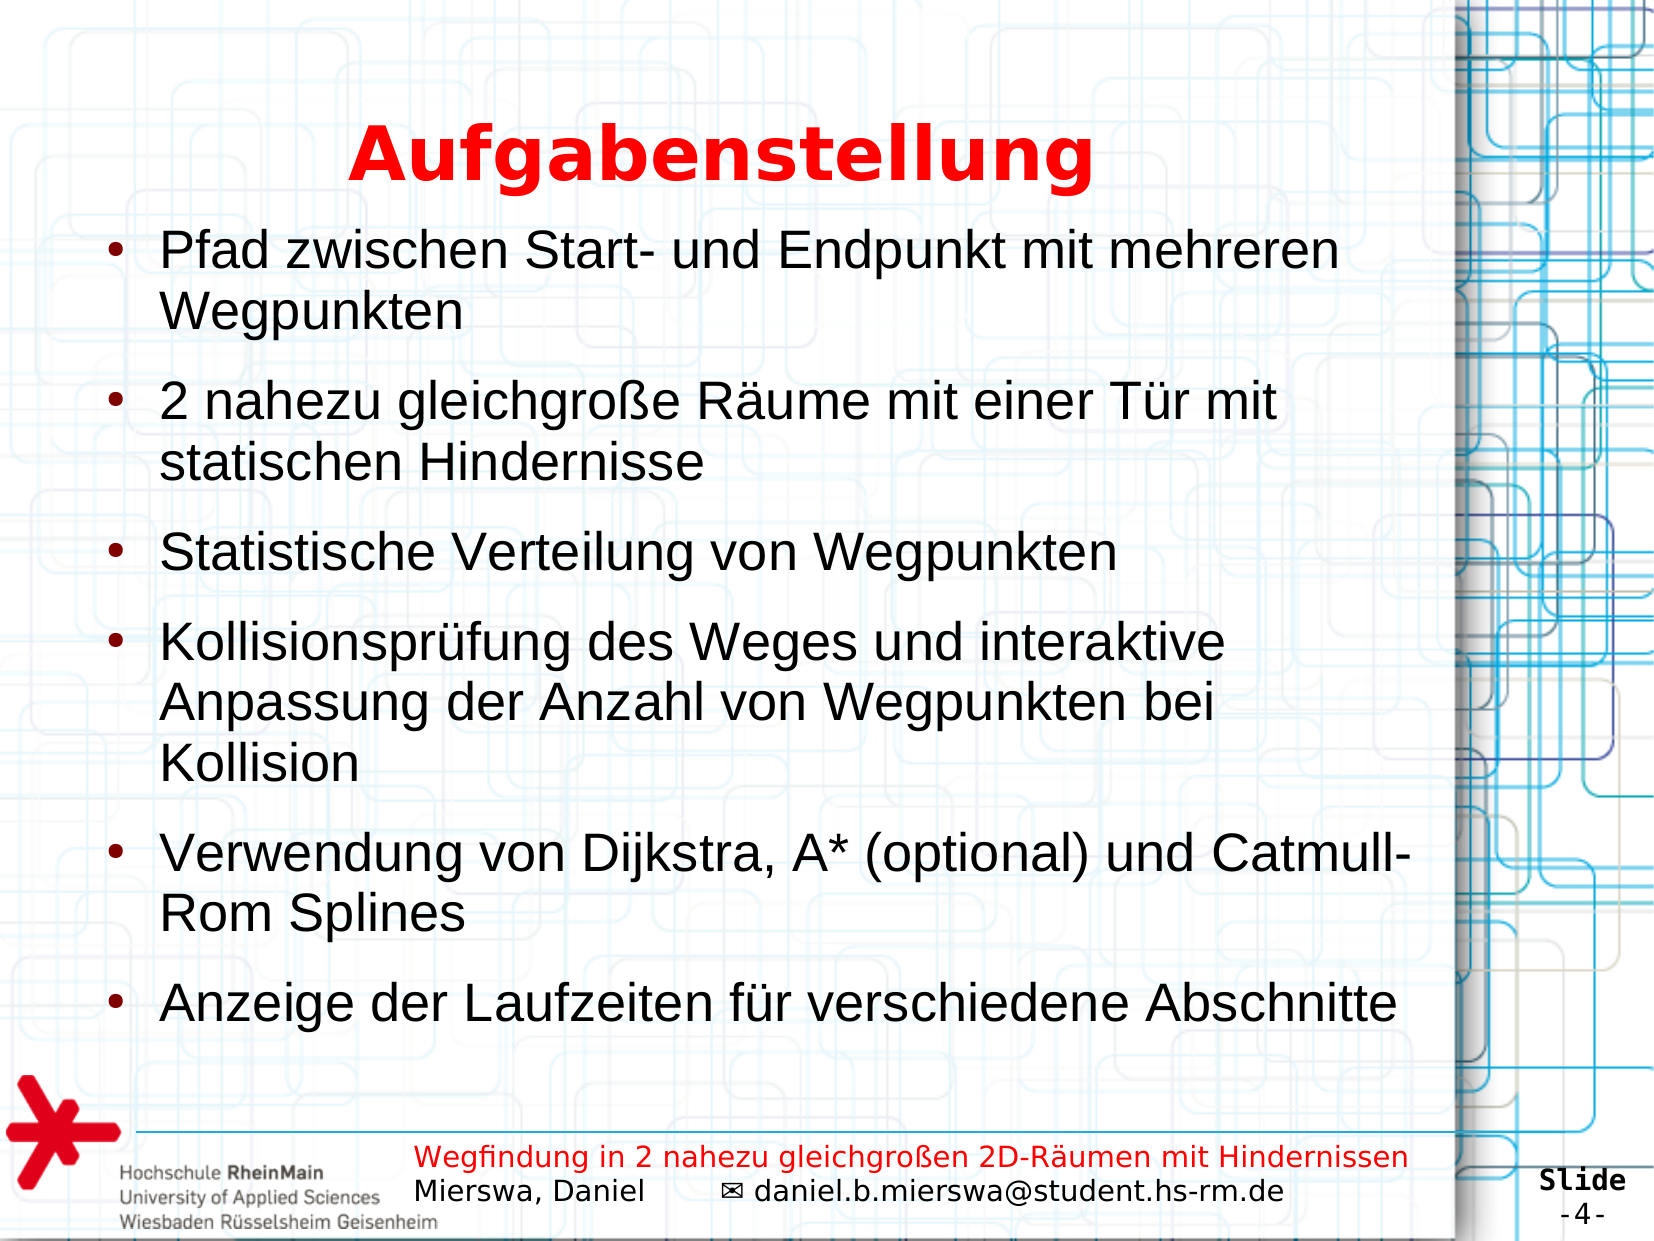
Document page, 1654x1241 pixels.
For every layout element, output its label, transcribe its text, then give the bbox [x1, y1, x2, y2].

title Aufgabenstellung [29, 70, 1418, 239]
list Pfad zwischen Start- und Endpunkt mit mehreren Wegpunkten 2 nahezu gleichgroße Räume mit einer Tür mit statischen Hindernisse Statistische Verteilung von Wegpunkten Kollisionsprüfung des Weges und interaktive Anpassung der Anzahl von Wegpunkten bei Kollision Verwendung von Dijkstra, A* (optional) und Catmull-Rom Splines Anzeige der Laufzeiten für verschiedene Abschnitte [88, 219, 1424, 1037]
picture [0, 0, 1654, 1241]
